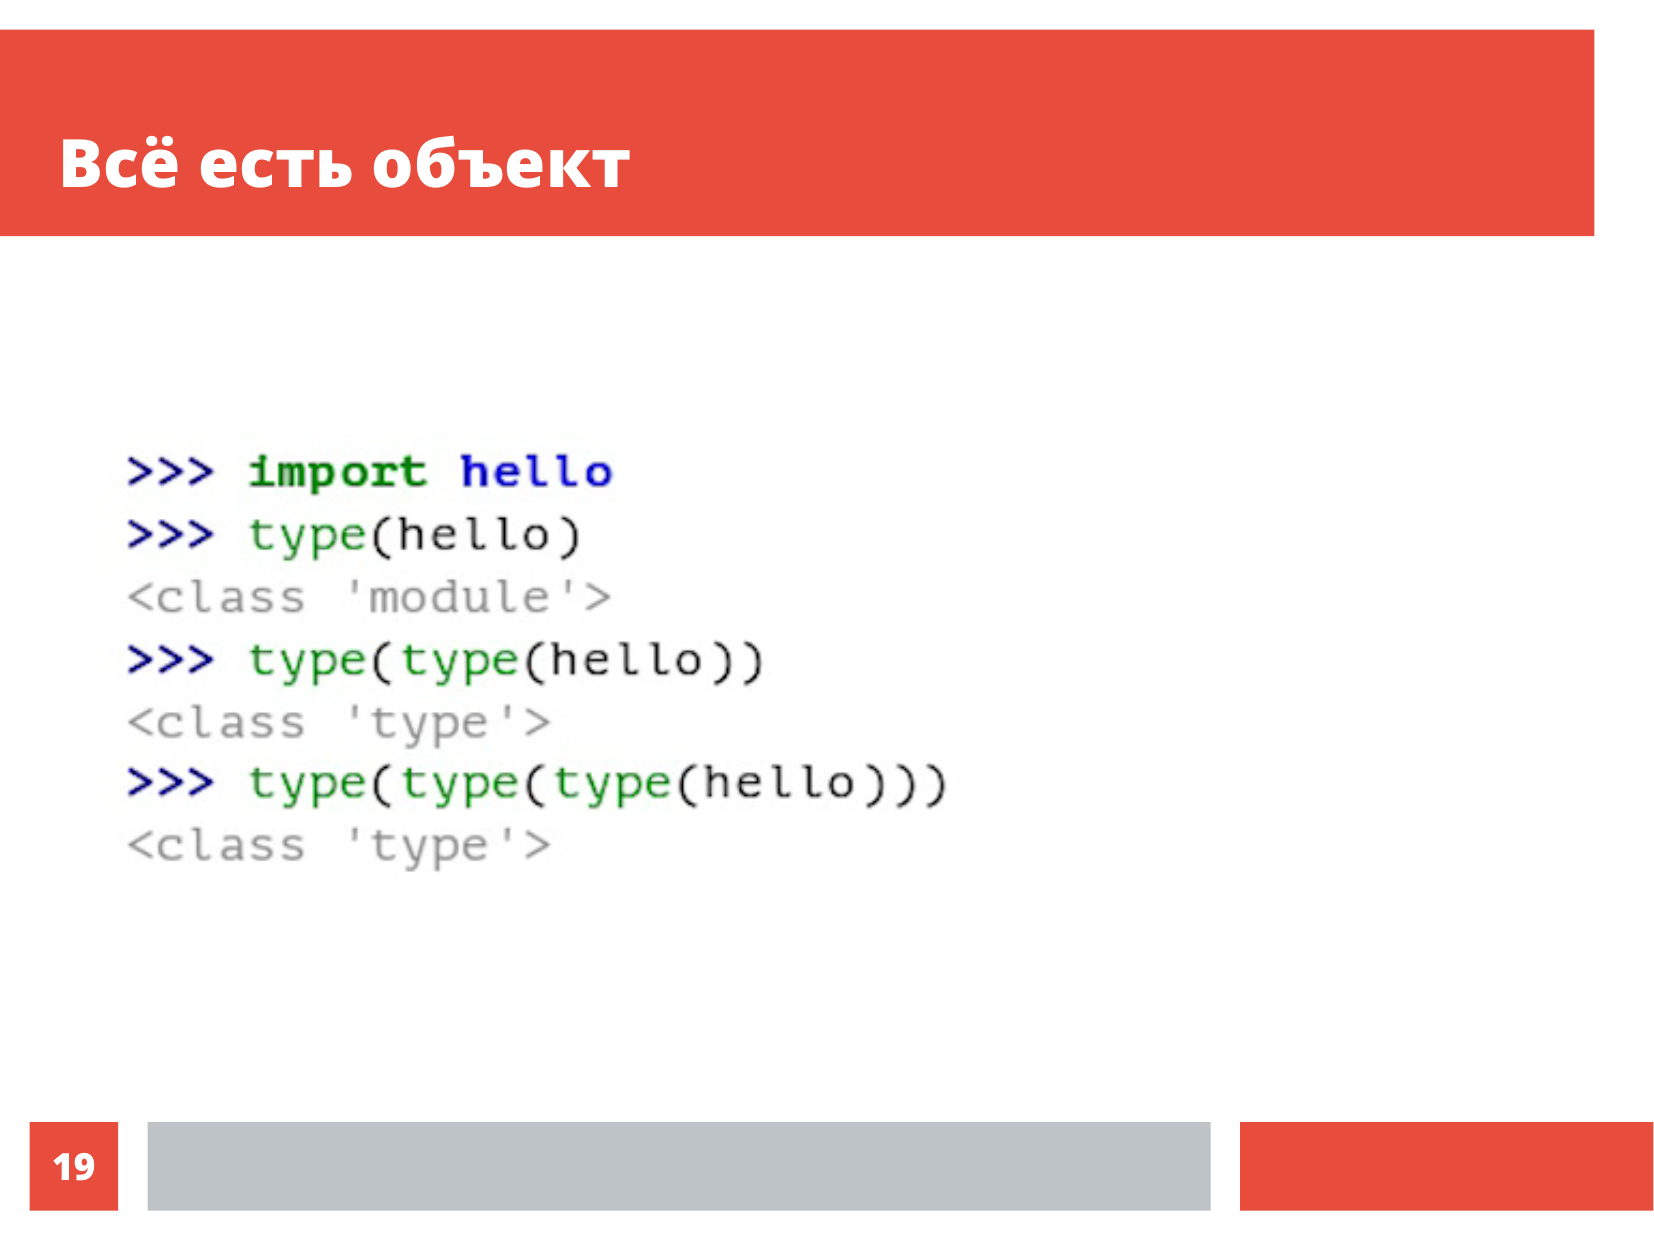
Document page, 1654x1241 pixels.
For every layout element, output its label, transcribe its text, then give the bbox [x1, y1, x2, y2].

picture [30, 252, 1407, 1021]
title Всё есть объект [59, 59, 1595, 207]
